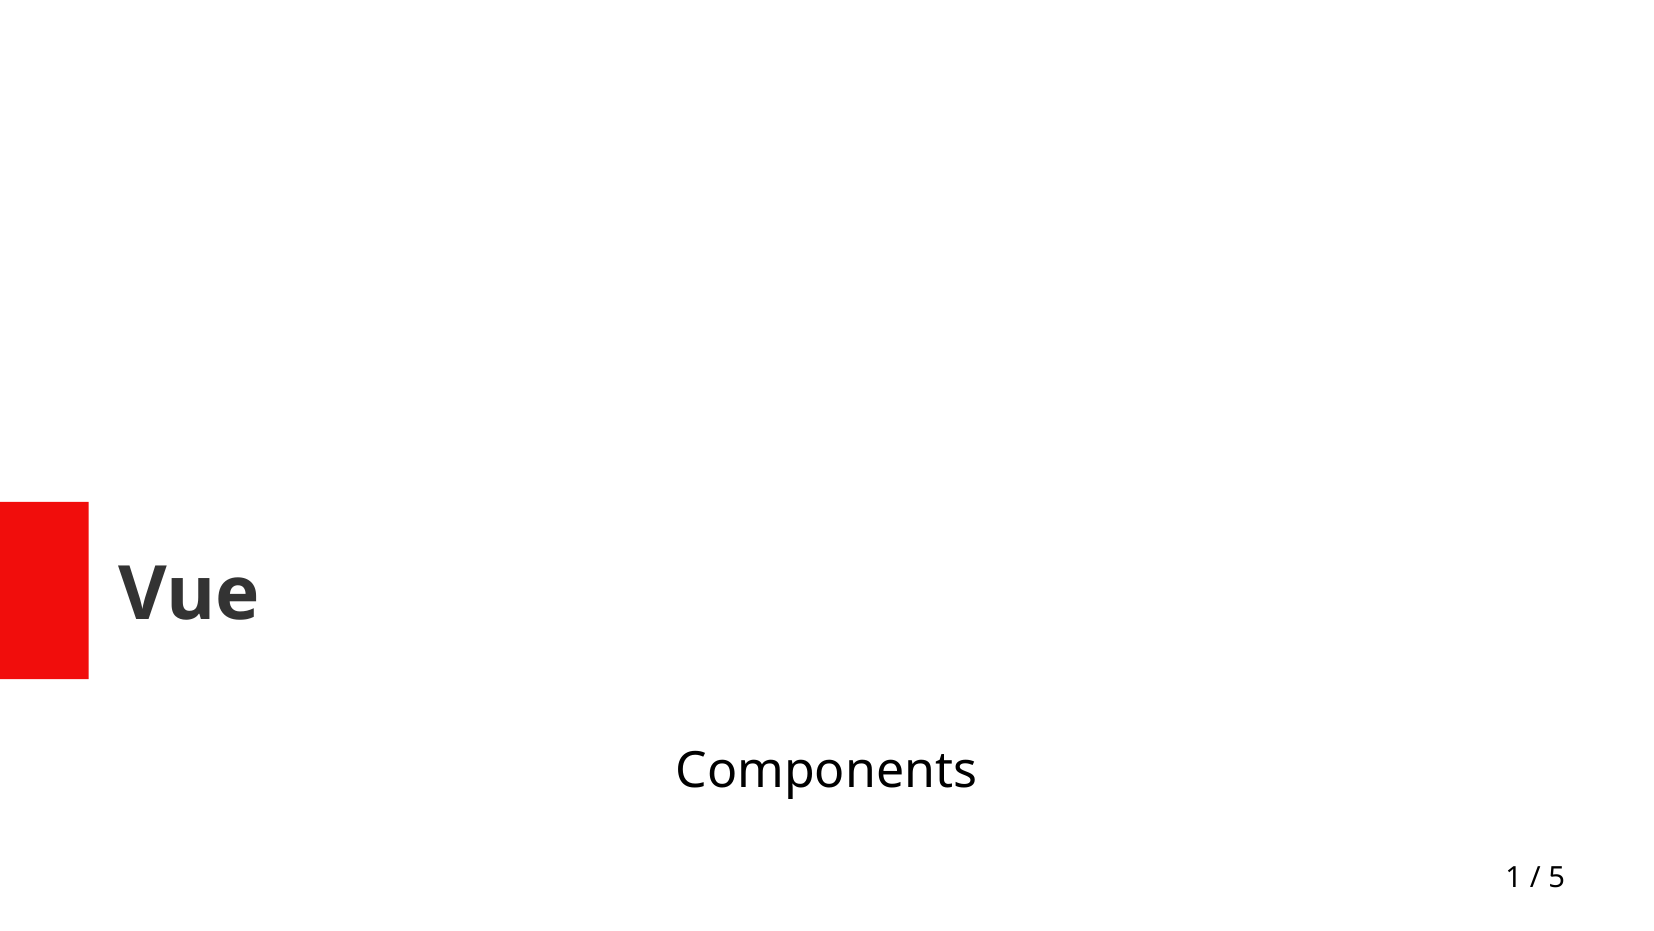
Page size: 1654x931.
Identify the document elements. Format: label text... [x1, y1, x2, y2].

subtitle Components [118, 708, 1536, 827]
title Vue [118, 501, 1536, 680]
